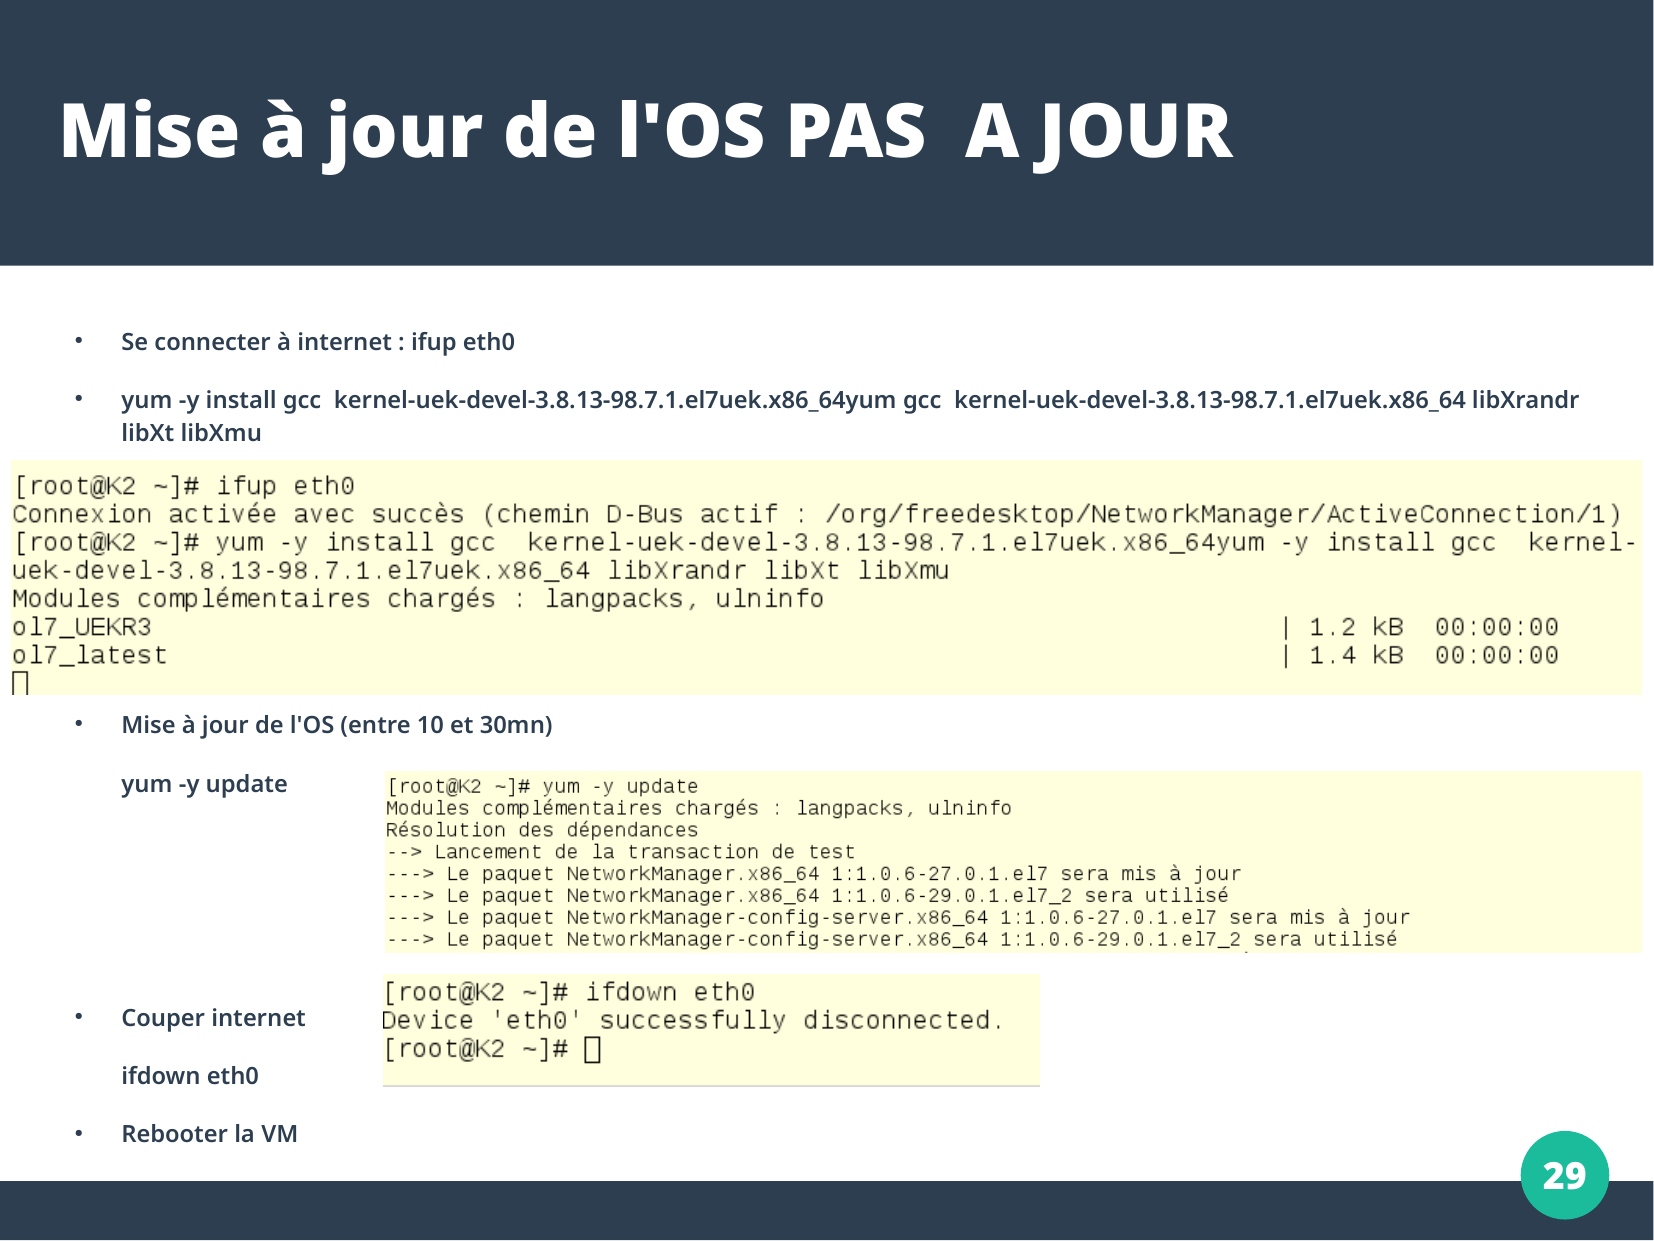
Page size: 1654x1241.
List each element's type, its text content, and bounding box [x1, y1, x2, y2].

picture [383, 974, 1040, 1087]
picture [11, 460, 1642, 695]
title Mise à jour de l'OS PAS A JOUR [59, 49, 1595, 207]
list Se connecter à internet : ifup eth0 yum -y install gcc kernel-uek-devel-3.8.13-98.7.1.el7uek.x86_64yum gcc kernel-uek-devel-3.8.13-98.7.1.el7uek.x86_64 libXrandr libXt libXmu Mise à jour de l'OS (entre 10 et 30mn) yum -y update Couper internet ifdown eth0 Rebooter la VM [59, 695, 1595, 1152]
list Se connecter à internet : ifup eth0 yum -y install gcc kernel-uek-devel-3.8.13-98.7.1.el7uek.x86_64yum gcc kernel-uek-devel-3.8.13-98.7.1.el7uek.x86_64 libXrandr libXt libXmu Mise à jour de l'OS (entre 10 et 30mn) yum -y update Couper internet ifdown eth0 Rebooter la VM [59, 324, 1595, 460]
picture [385, 771, 1642, 953]
